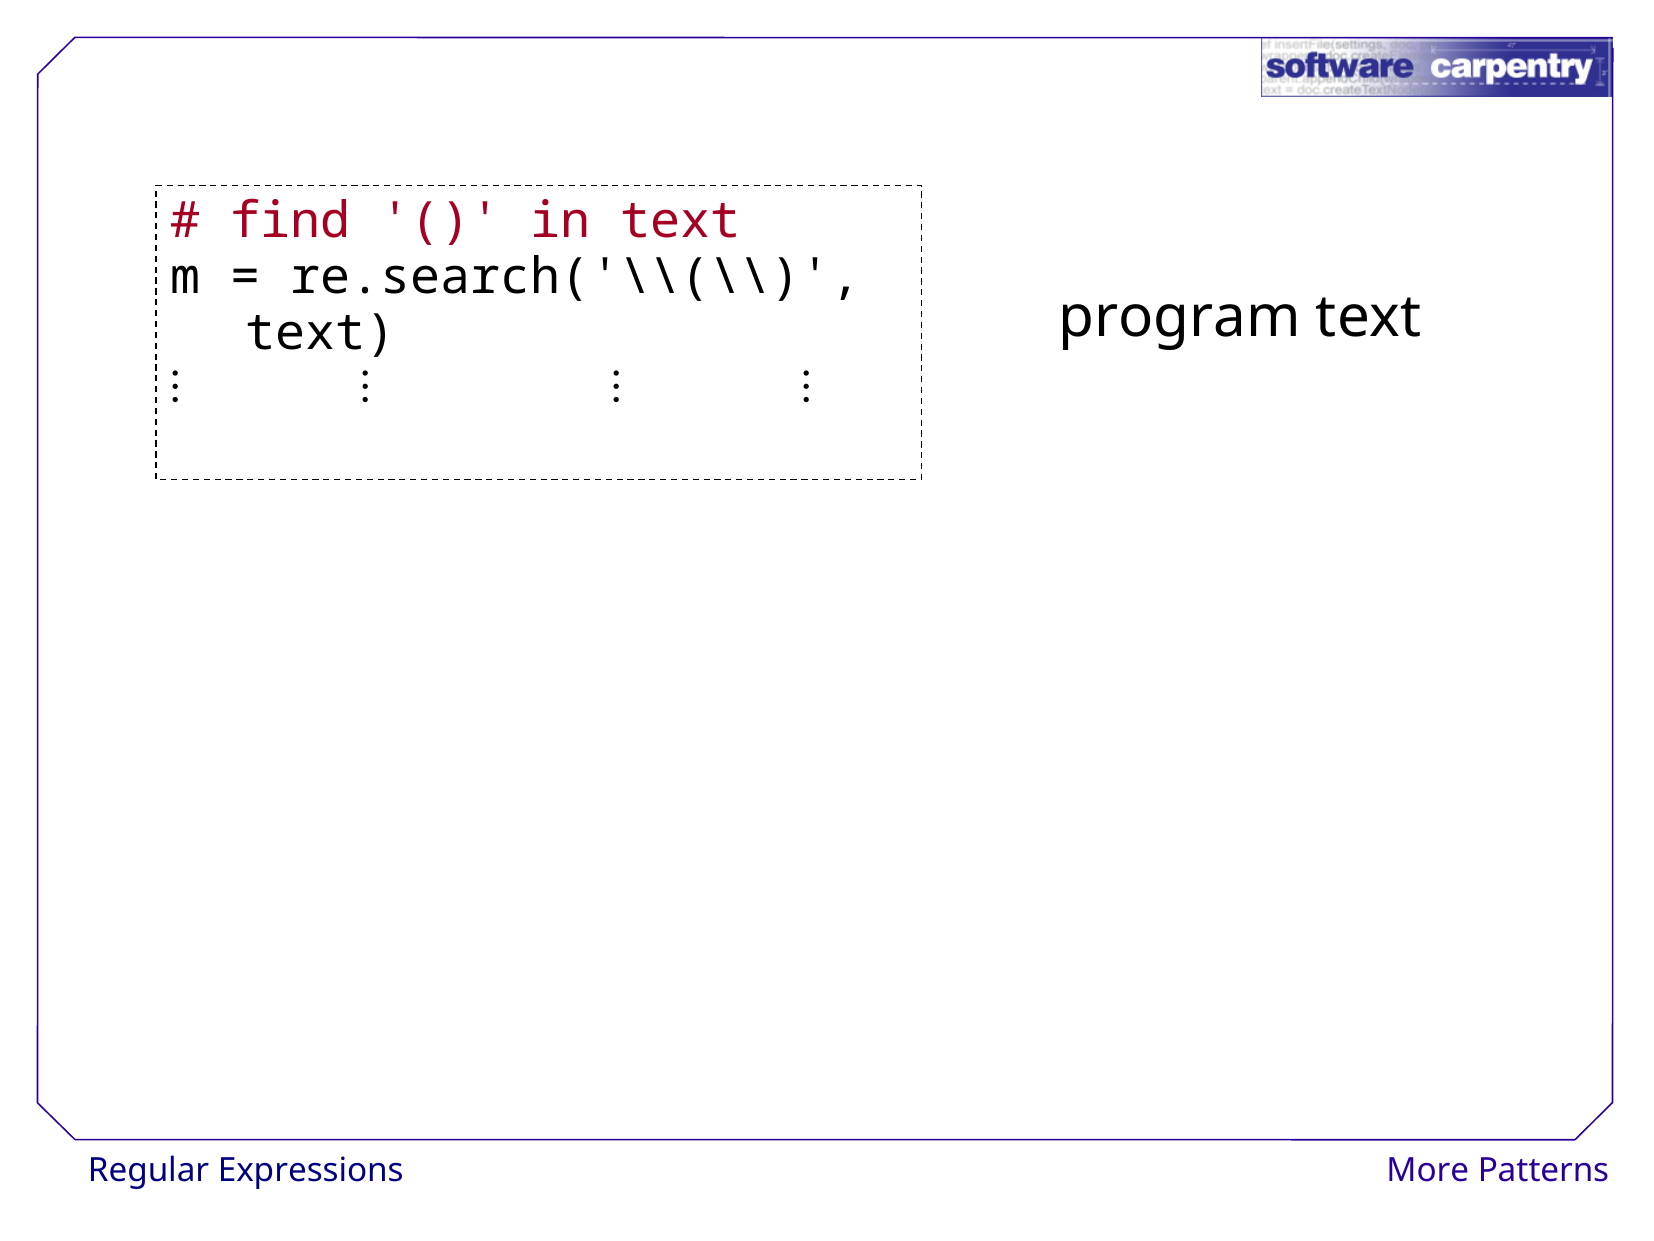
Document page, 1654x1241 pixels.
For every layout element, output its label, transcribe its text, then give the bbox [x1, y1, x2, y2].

text_box program text [1044, 235, 1587, 356]
text_box # find '()' in text m = re.search('\\(\\)', text) ⋮ ⋮ ⋮ ⋮ [155, 185, 922, 480]
picture [1261, 39, 1613, 97]
